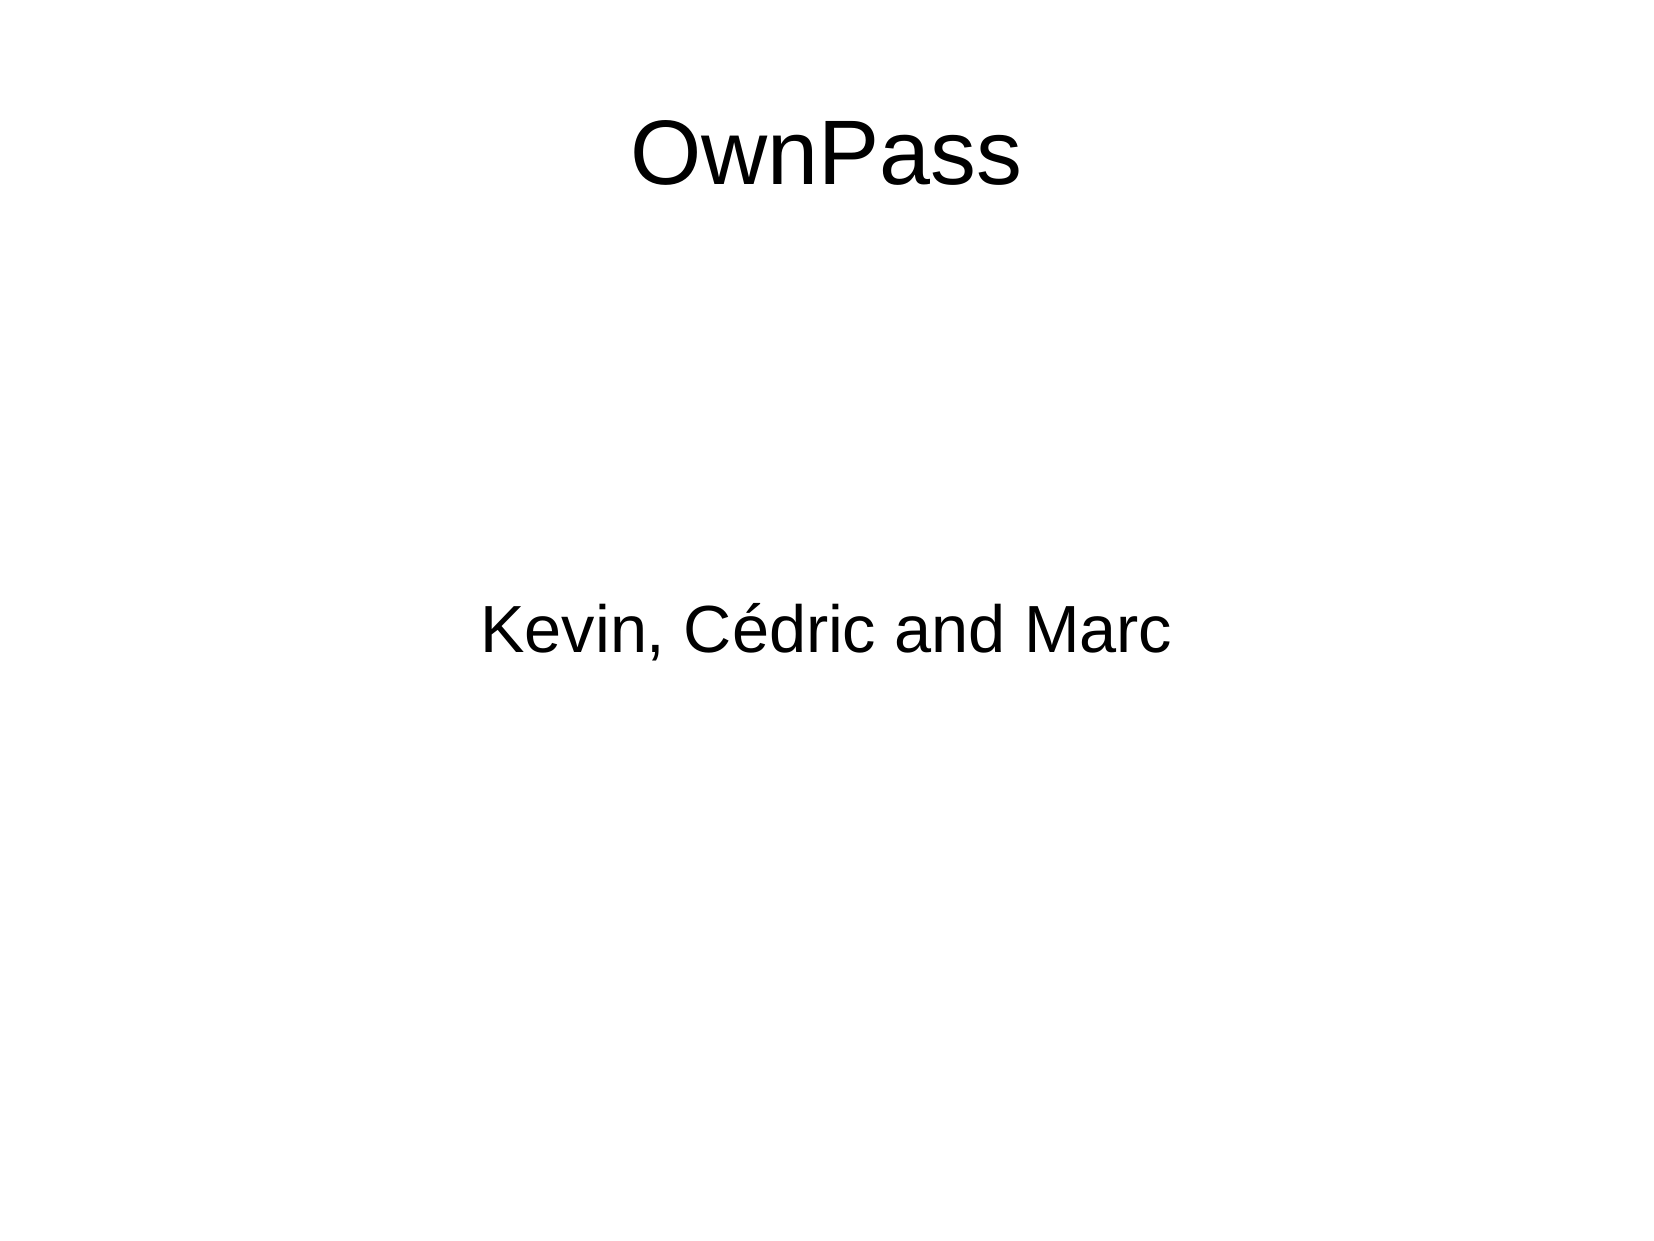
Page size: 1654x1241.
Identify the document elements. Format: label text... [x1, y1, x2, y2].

title OwnPass [82, 49, 1571, 257]
subtitle Kevin, Cédric and Marc [82, 270, 1571, 990]
